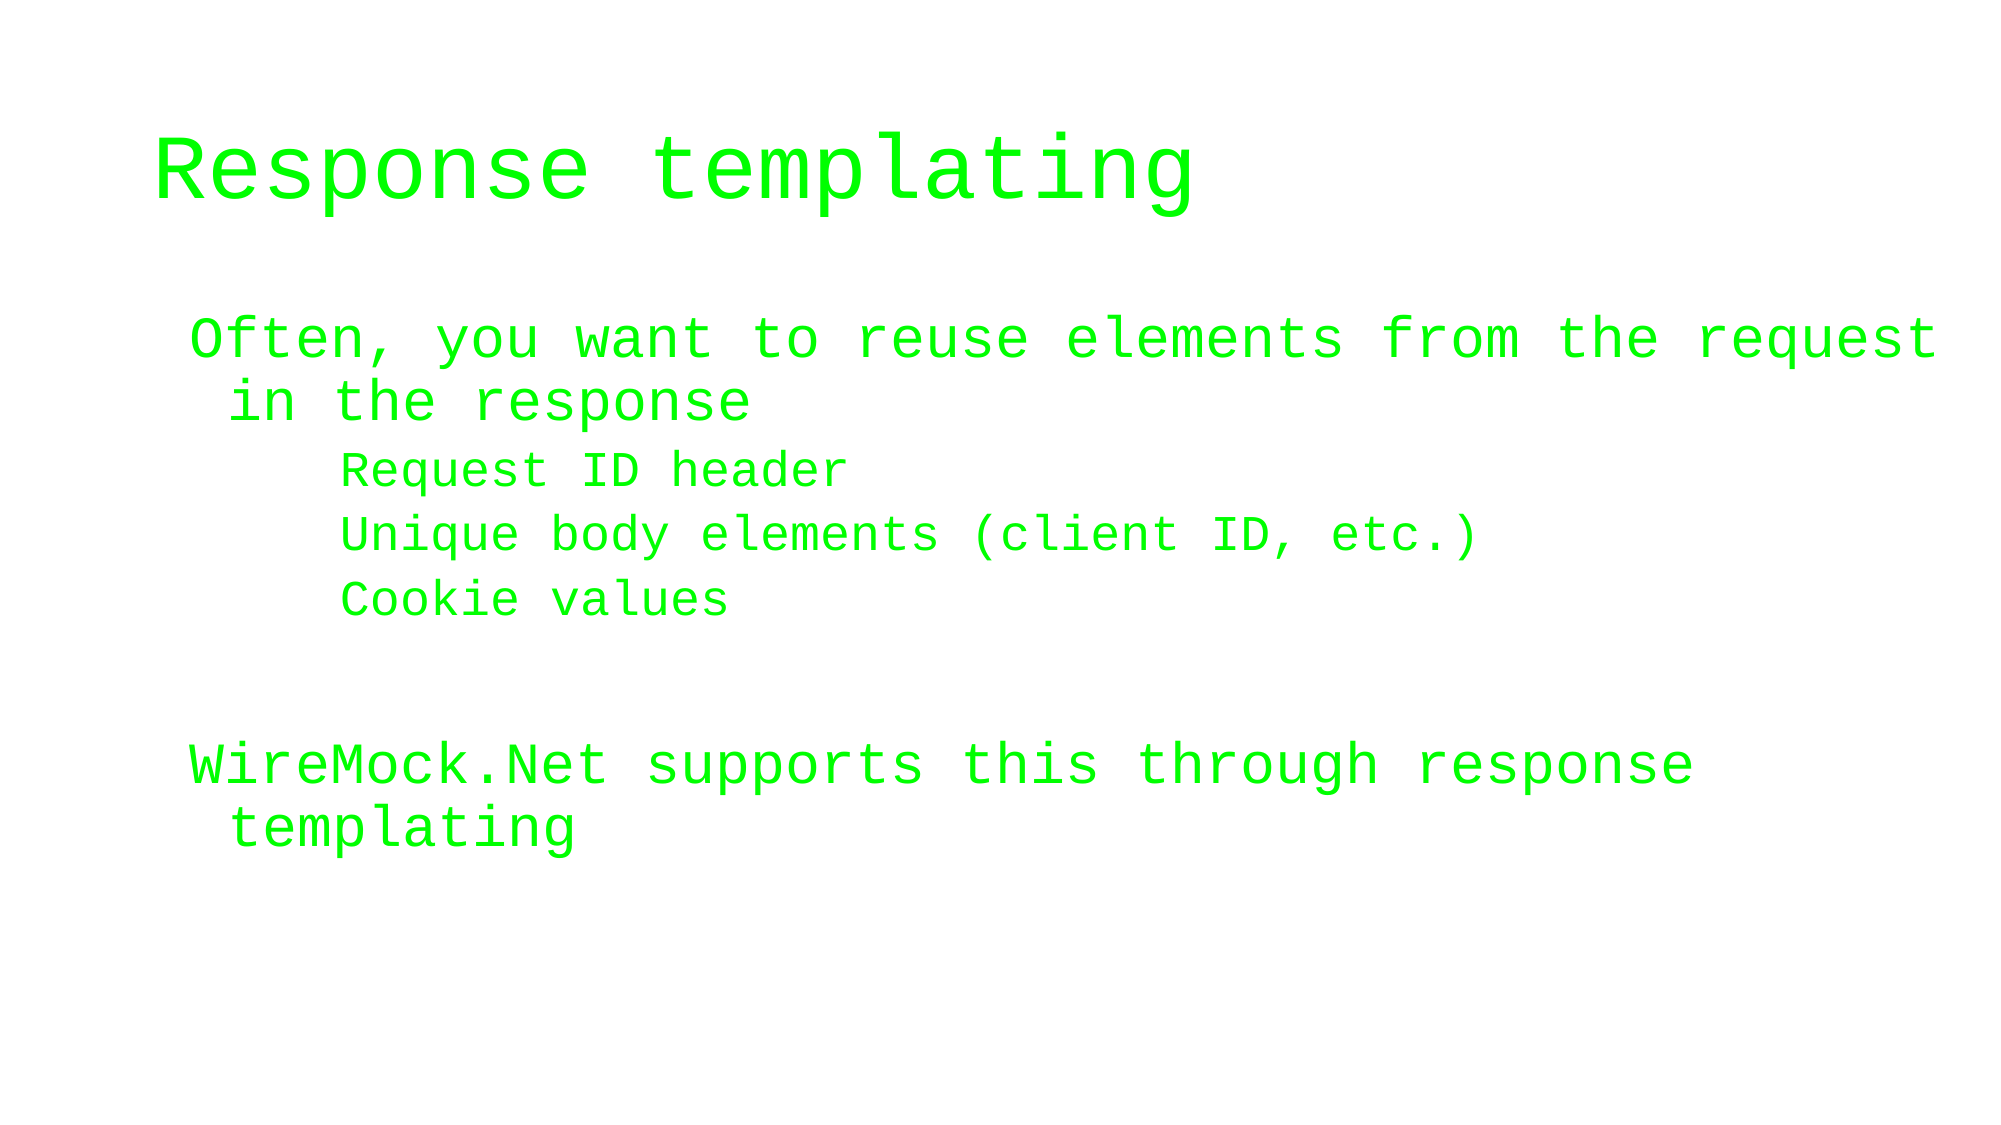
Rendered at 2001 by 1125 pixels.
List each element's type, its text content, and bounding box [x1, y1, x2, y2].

title Response templating [137, 59, 1863, 278]
list Often, you want to reuse elements from the request in the response Request ID header Unique body elements (client ID, etc.) Cookie values WireMock.Net supports this through response templating [137, 299, 1966, 1014]
